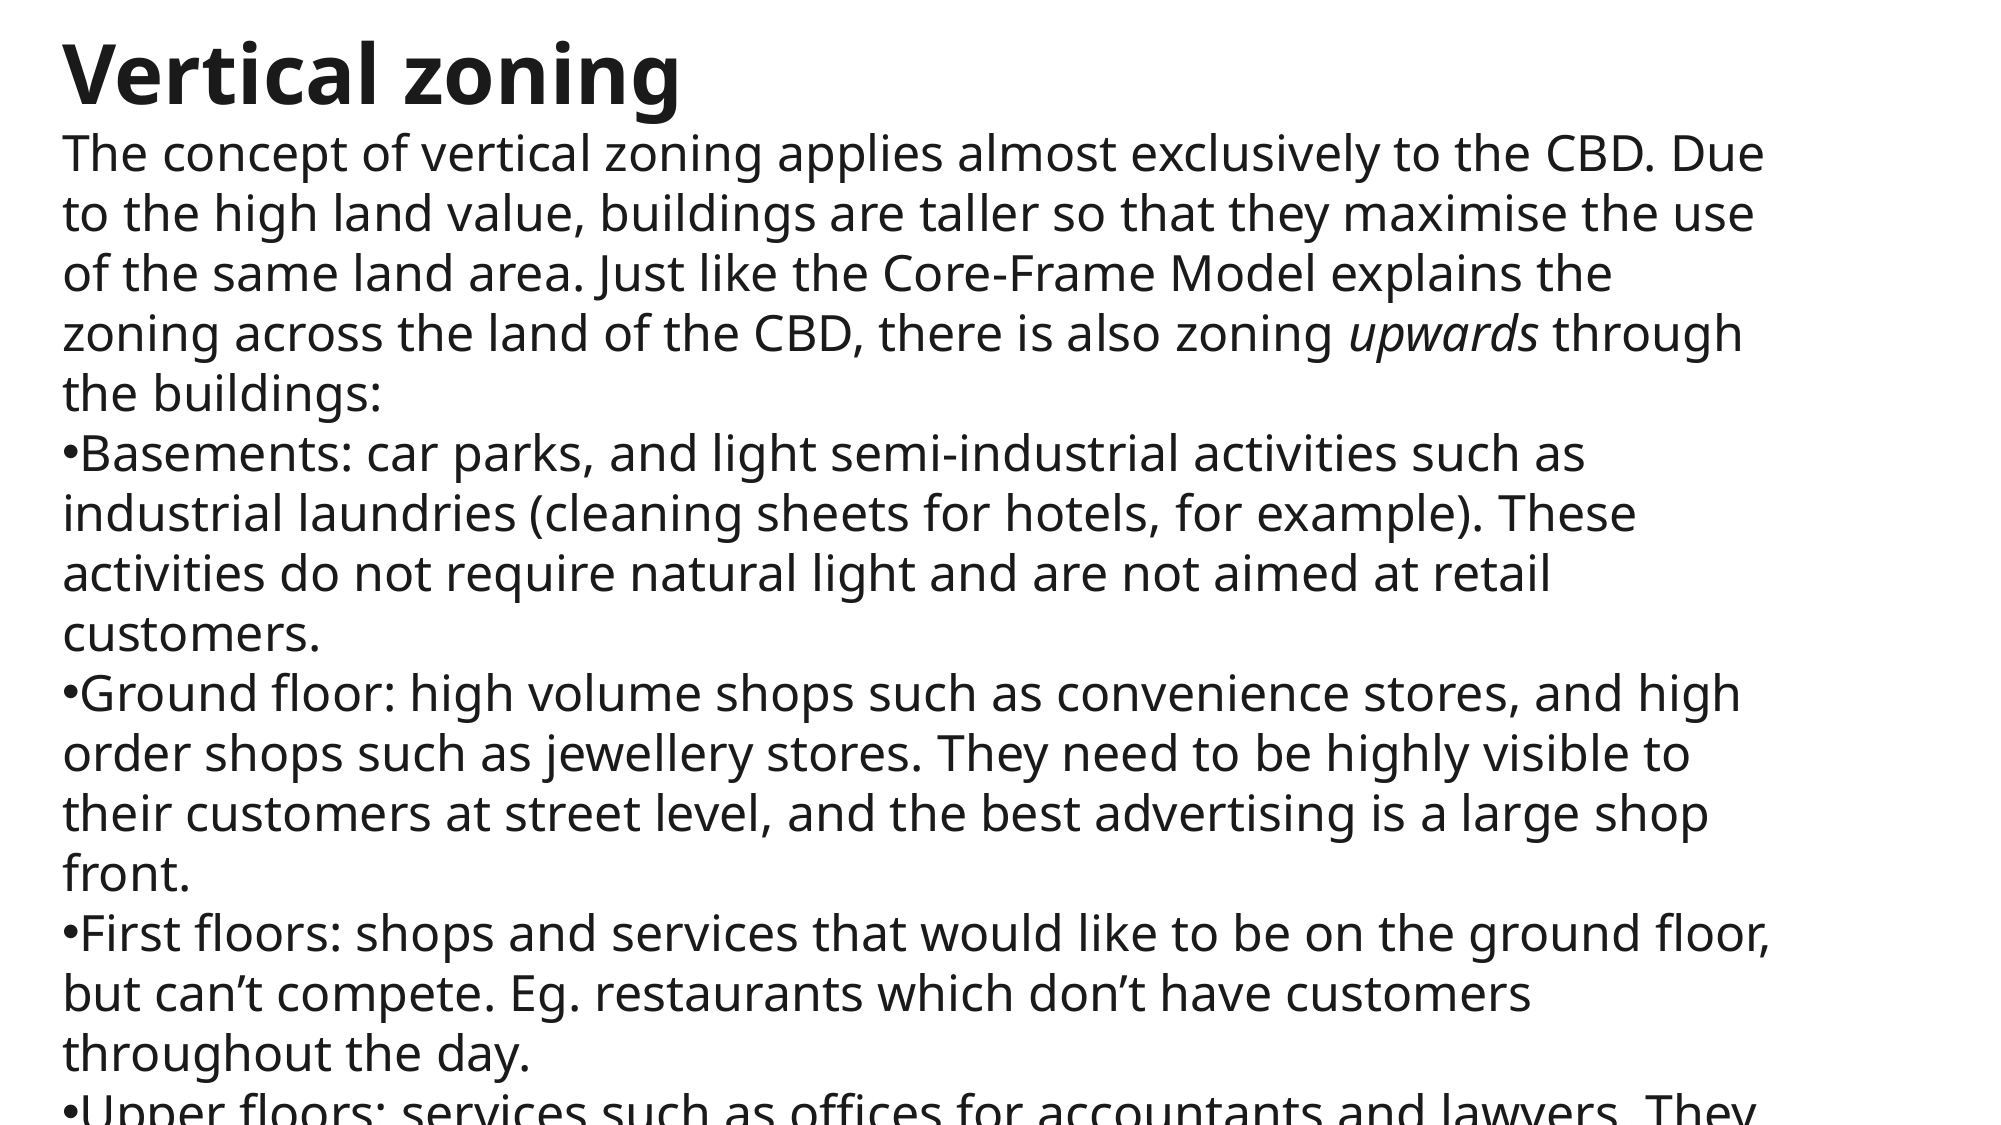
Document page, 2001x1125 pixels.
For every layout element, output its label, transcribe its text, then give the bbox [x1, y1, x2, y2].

text_box Vertical zoning The concept of vertical zoning applies almost exclusively to the CBD. Due to the high land value, buildings are taller so that they maximise the use of the same land area. Just like the Core-Frame Model explains the zoning across the land of the CBD, there is also zoning upwards through the buildings: Basements: car parks, and light semi-industrial activities such as industrial laundries (cleaning sheets for hotels, for example). These activities do not require natural light and are not aimed at retail customers. Ground floor: high volume shops such as convenience stores, and high order shops such as jewellery stores. They need to be highly visible to their customers at street level, and the best advertising is a large shop front. First floors: shops and services that would like to be on the ground floor, but can’t compete. Eg. restaurants which don’t have customers throughout the day. Upper floors: services such as offices for accountants and lawyers. They need to be easily accessible in the CBD, but they don’t require a visible presence at ground level and often they need a lot more space than the ground floor would provide. An excellent example of vertical zoning is in Times Square in Hong Kong. [47, 14, 1796, 1125]
